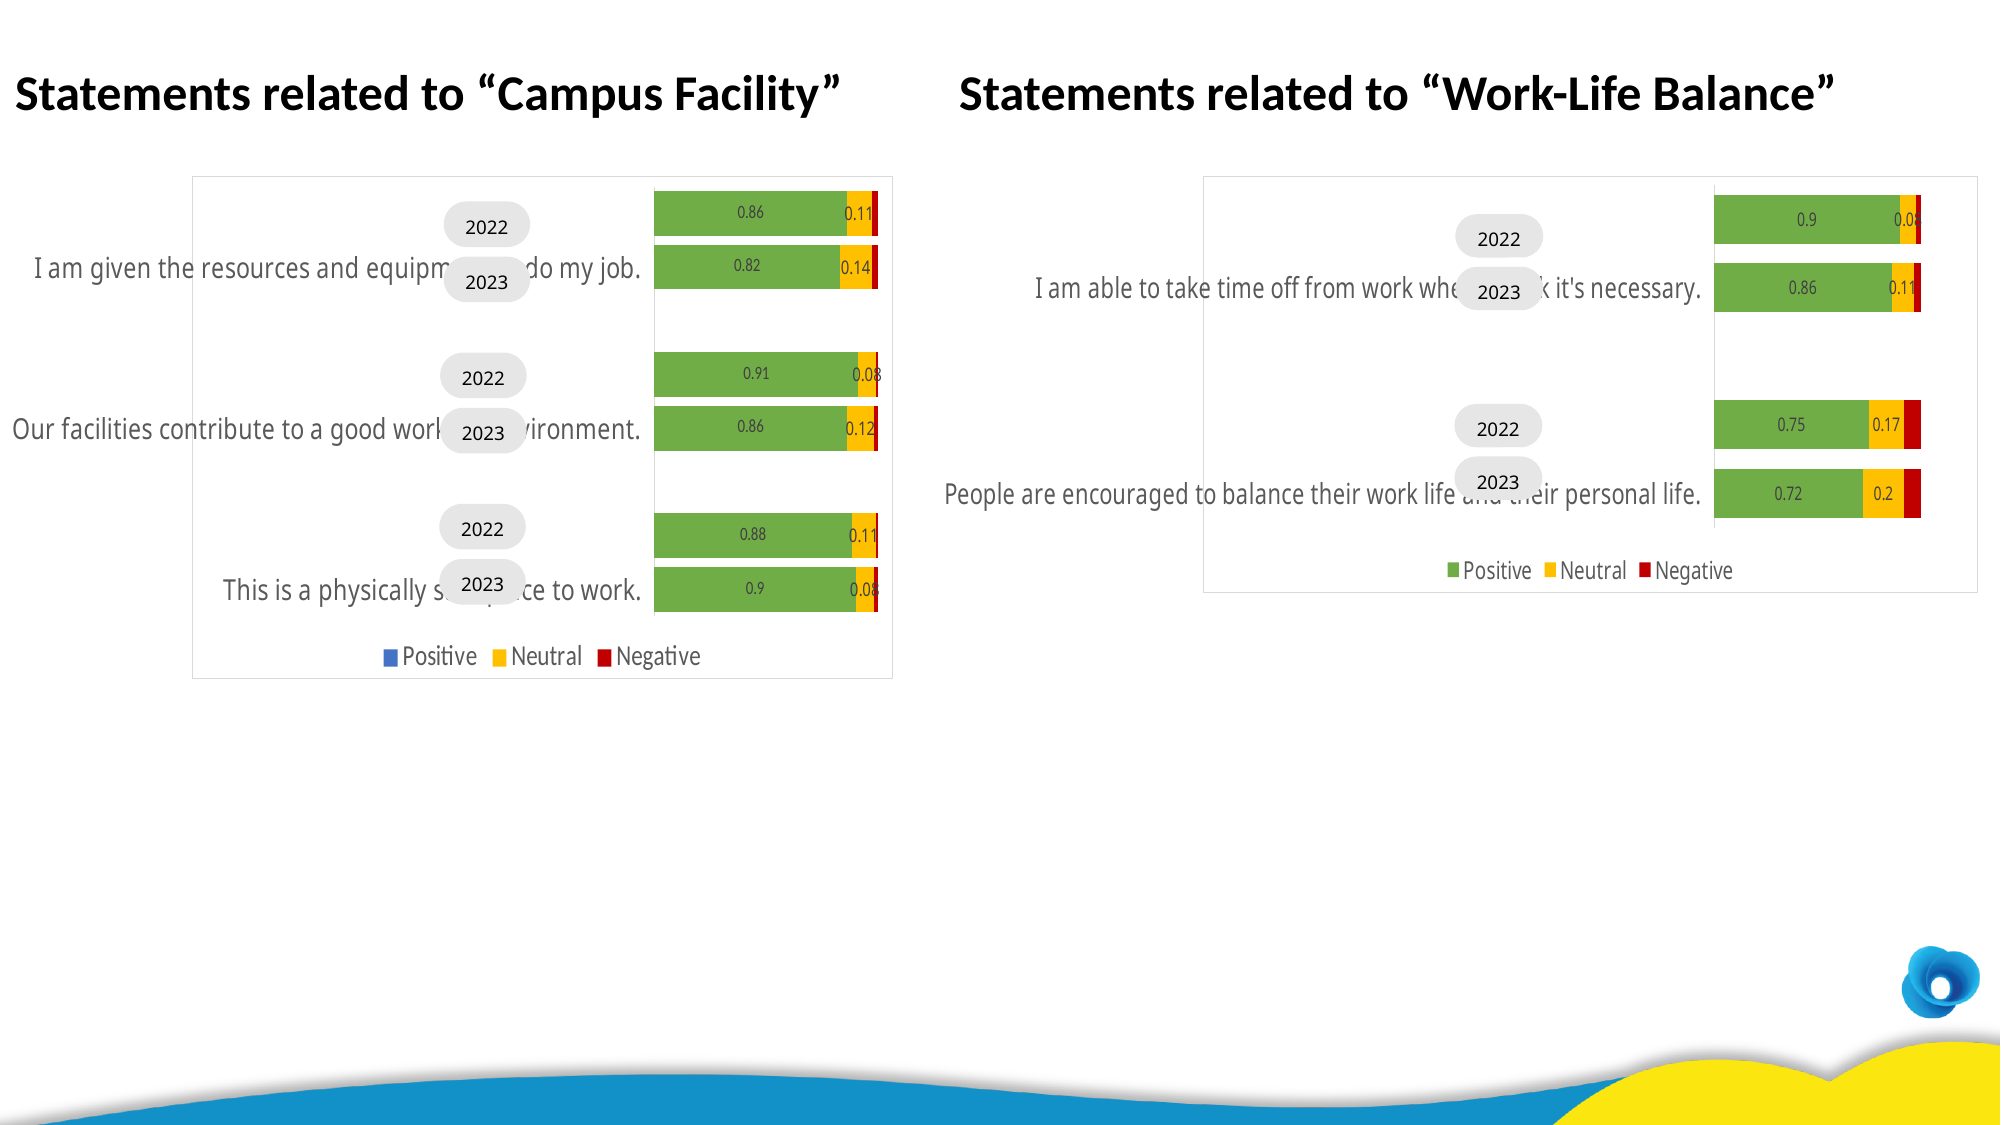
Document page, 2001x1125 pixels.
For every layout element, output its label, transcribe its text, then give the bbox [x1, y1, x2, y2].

text_box 2022 [1454, 403, 1543, 448]
text_box 2022 [440, 352, 527, 399]
text_box 2022 [443, 201, 531, 248]
text_box 2022 [439, 503, 526, 550]
chart [944, 175, 1978, 594]
text_box 2023 [443, 256, 531, 303]
chart [11, 175, 893, 680]
text_box 2023 [440, 407, 527, 454]
text_box 2022 [1455, 214, 1544, 258]
text_box 2023 [1455, 266, 1544, 311]
text_box Statements related to “Work-Life Balance” [944, 53, 1895, 129]
text_box Statements related to “Campus Facility” [0, 53, 951, 130]
text_box 2023 [439, 559, 526, 605]
text_box 2023 [1454, 456, 1543, 500]
